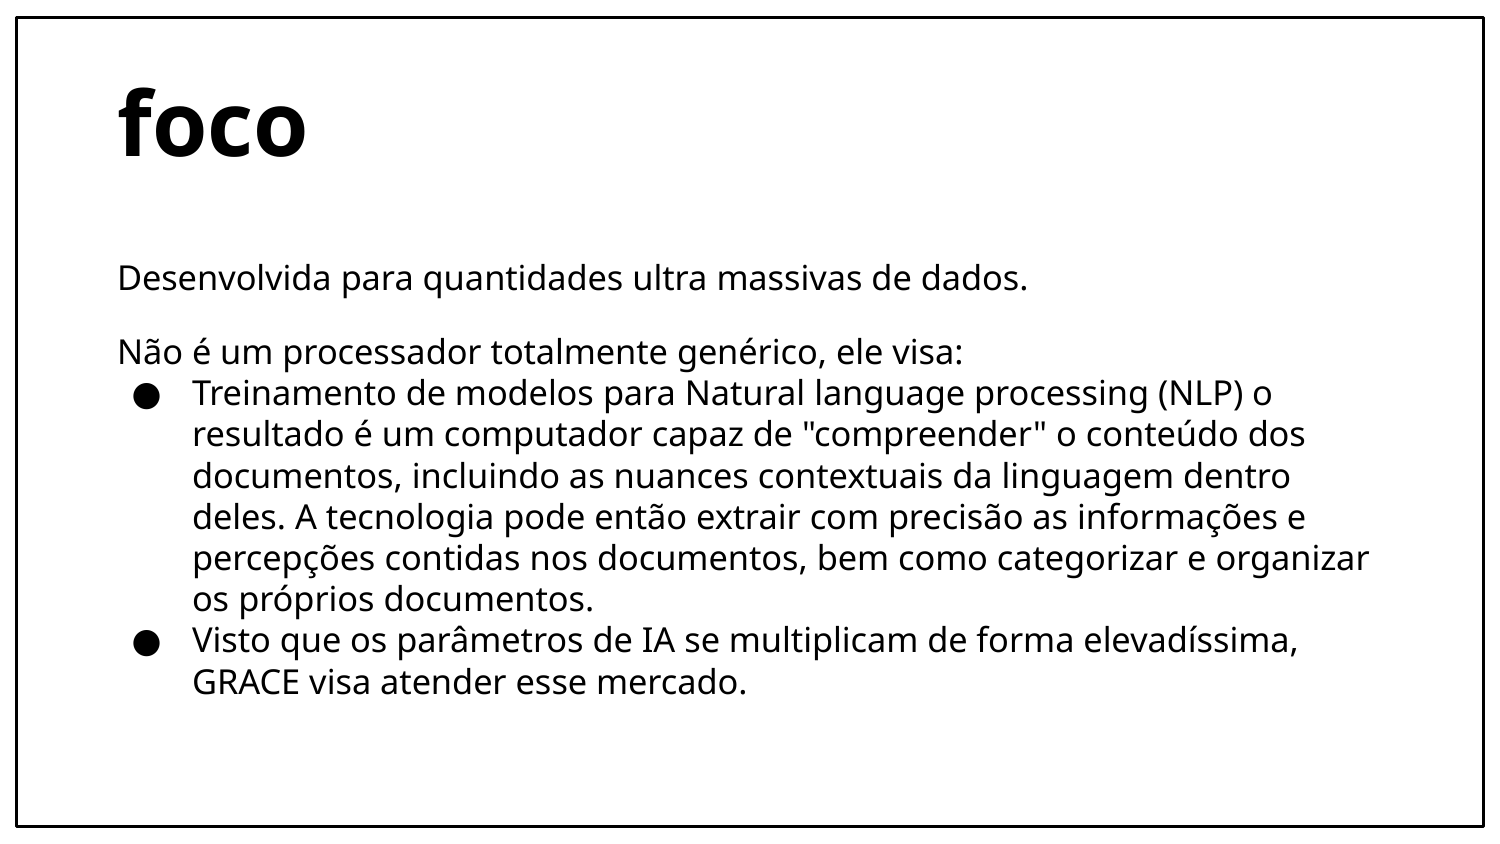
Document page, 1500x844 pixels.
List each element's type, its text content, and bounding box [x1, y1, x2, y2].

subtitle Desenvolvida para quantidades ultra massivas de dados. Não é um processador totalmente genérico, ele visa: Treinamento de modelos para Natural language processing (NLP) o resultado é um computador capaz de "compreender" o conteúdo dos documentos, incluindo as nuances contextuais da linguagem dentro deles. A tecnologia pode então extrair com precisão as informações e percepções contidas nos documentos, bem como categorizar e organizar os próprios documentos. Visto que os parâmetros de IA se multiplicam de forma elevadíssima, GRACE visa atender esse mercado. [101, 181, 1395, 776]
title foco [102, 51, 1367, 168]
